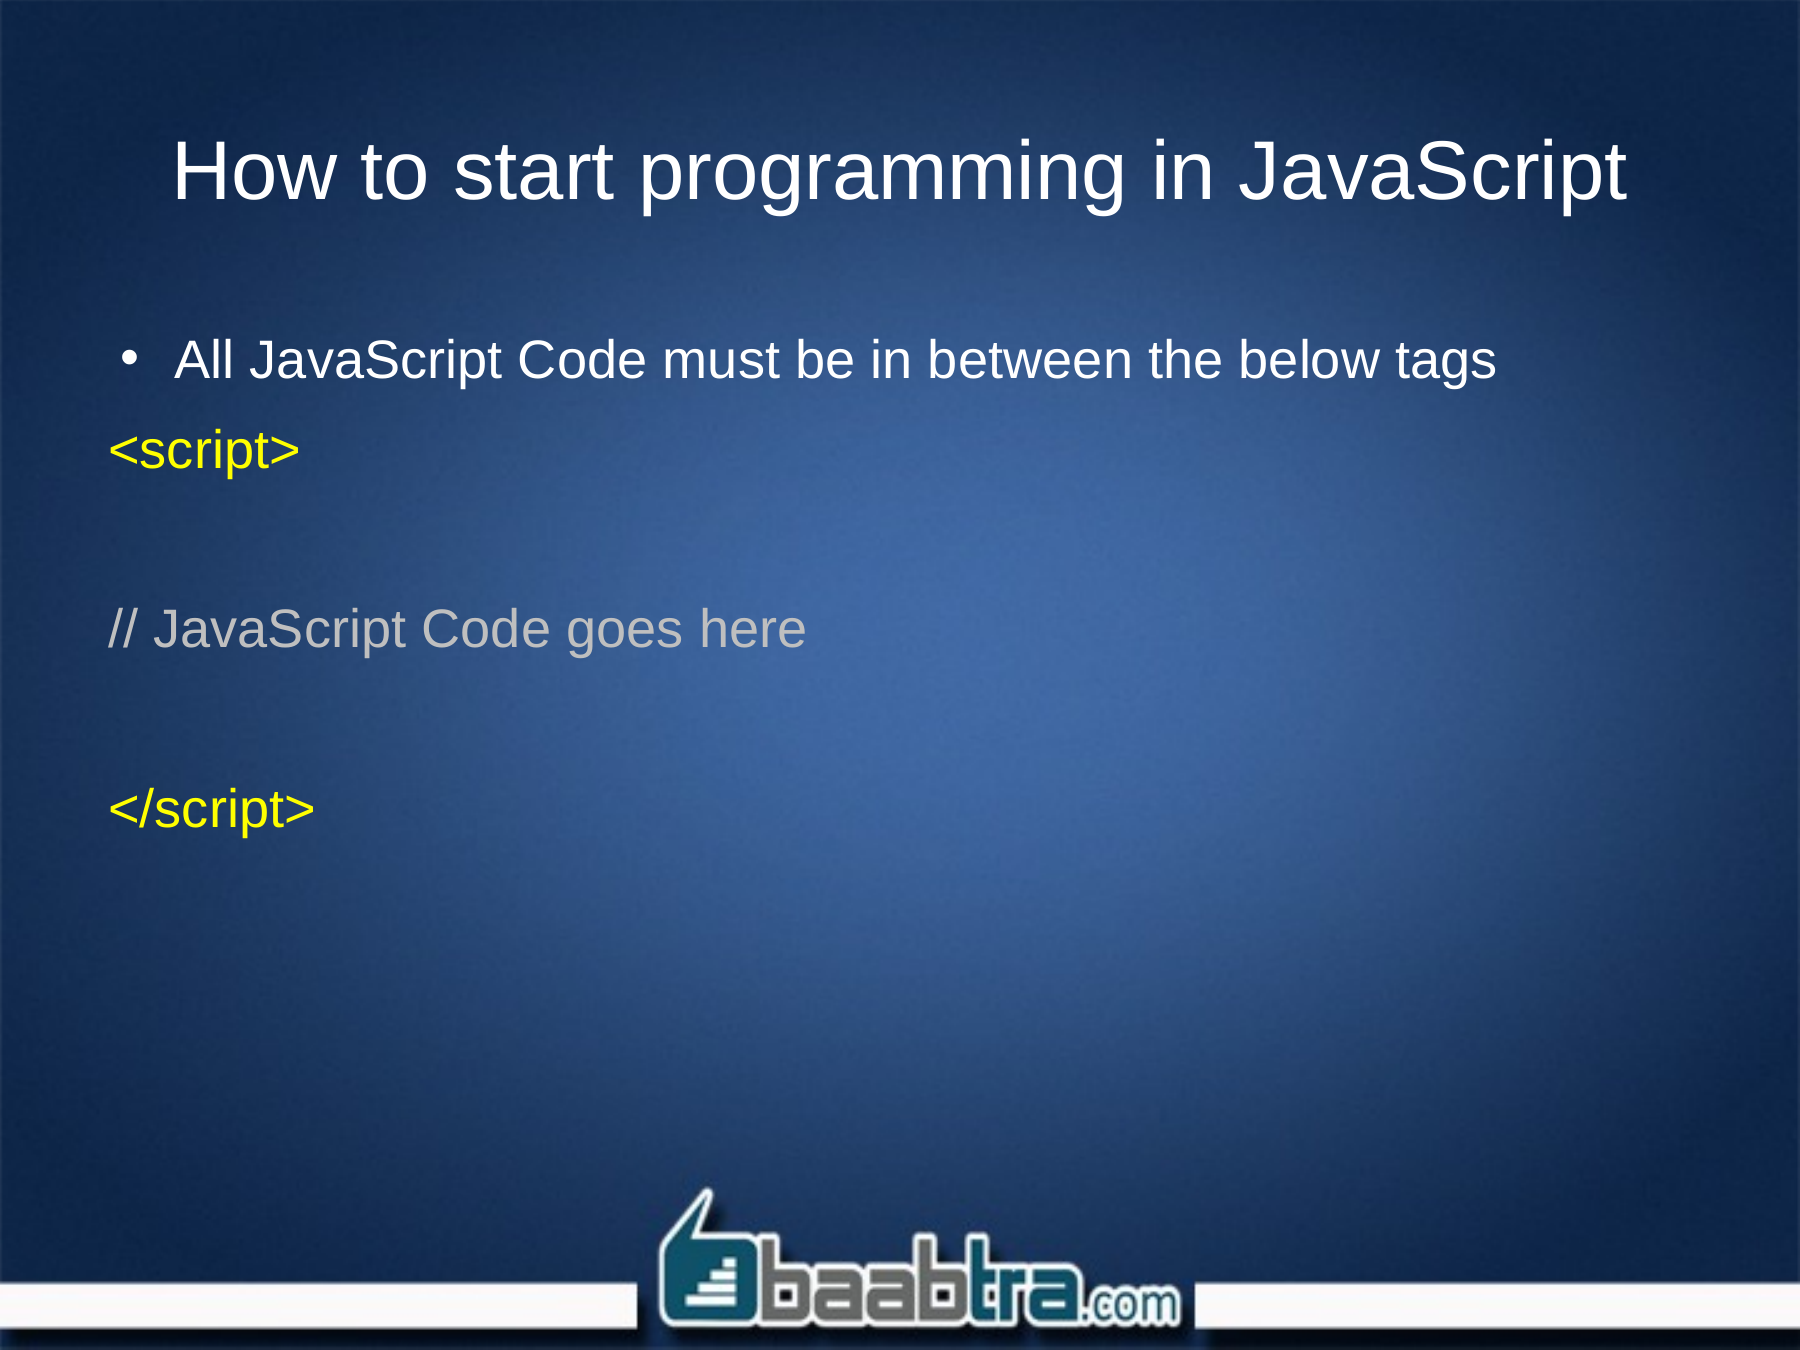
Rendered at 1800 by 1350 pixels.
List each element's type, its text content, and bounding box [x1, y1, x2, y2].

picture [0, 0, 1800, 1350]
title How to start programming in JavaScript [90, 54, 1710, 279]
list All JavaScript Code must be in between the below tags <script> // JavaScript Code goes here </script> [90, 315, 1758, 1294]
